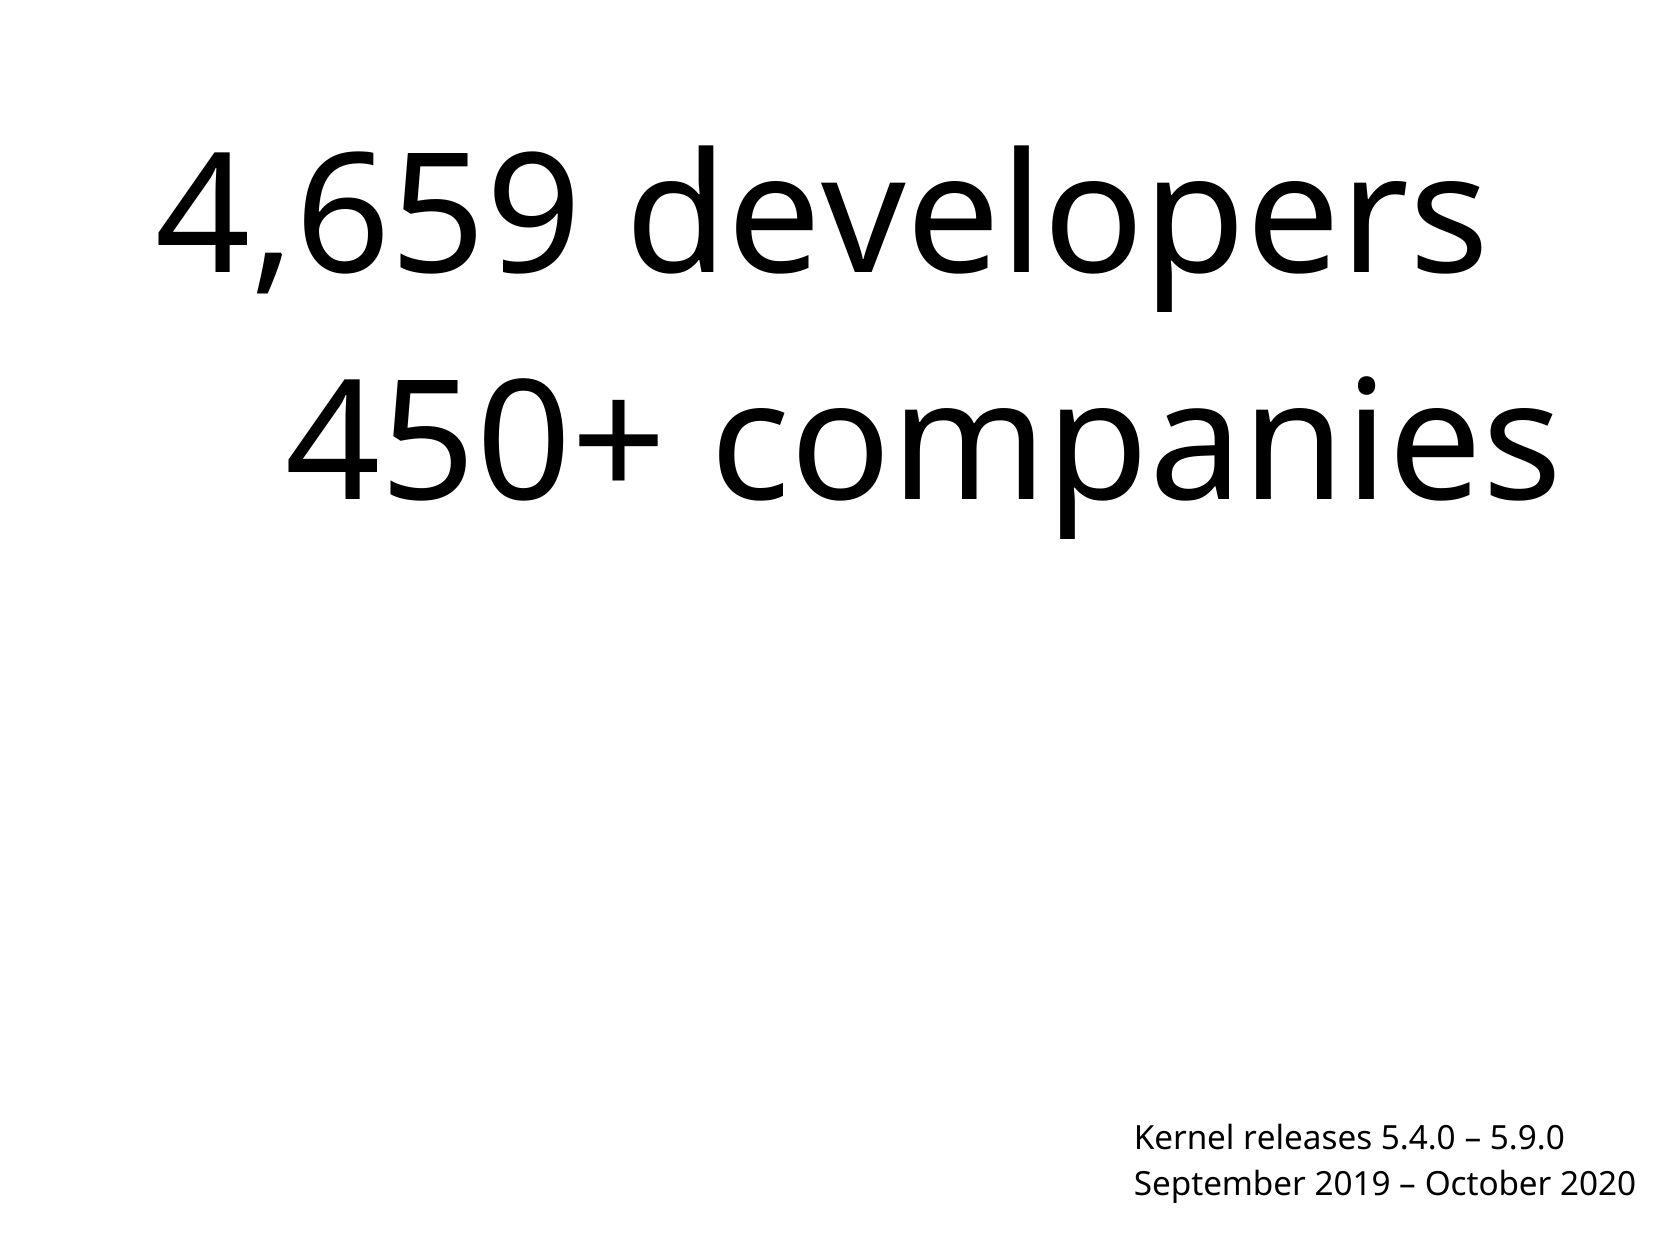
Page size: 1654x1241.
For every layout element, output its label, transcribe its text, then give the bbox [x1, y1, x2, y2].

text_box Kernel releases 5.4.0 – 5.9.0 September 2019 – October 2020 [1119, 1107, 1654, 1233]
text_box 4,659 developers 450+ companies [140, 86, 1599, 503]
